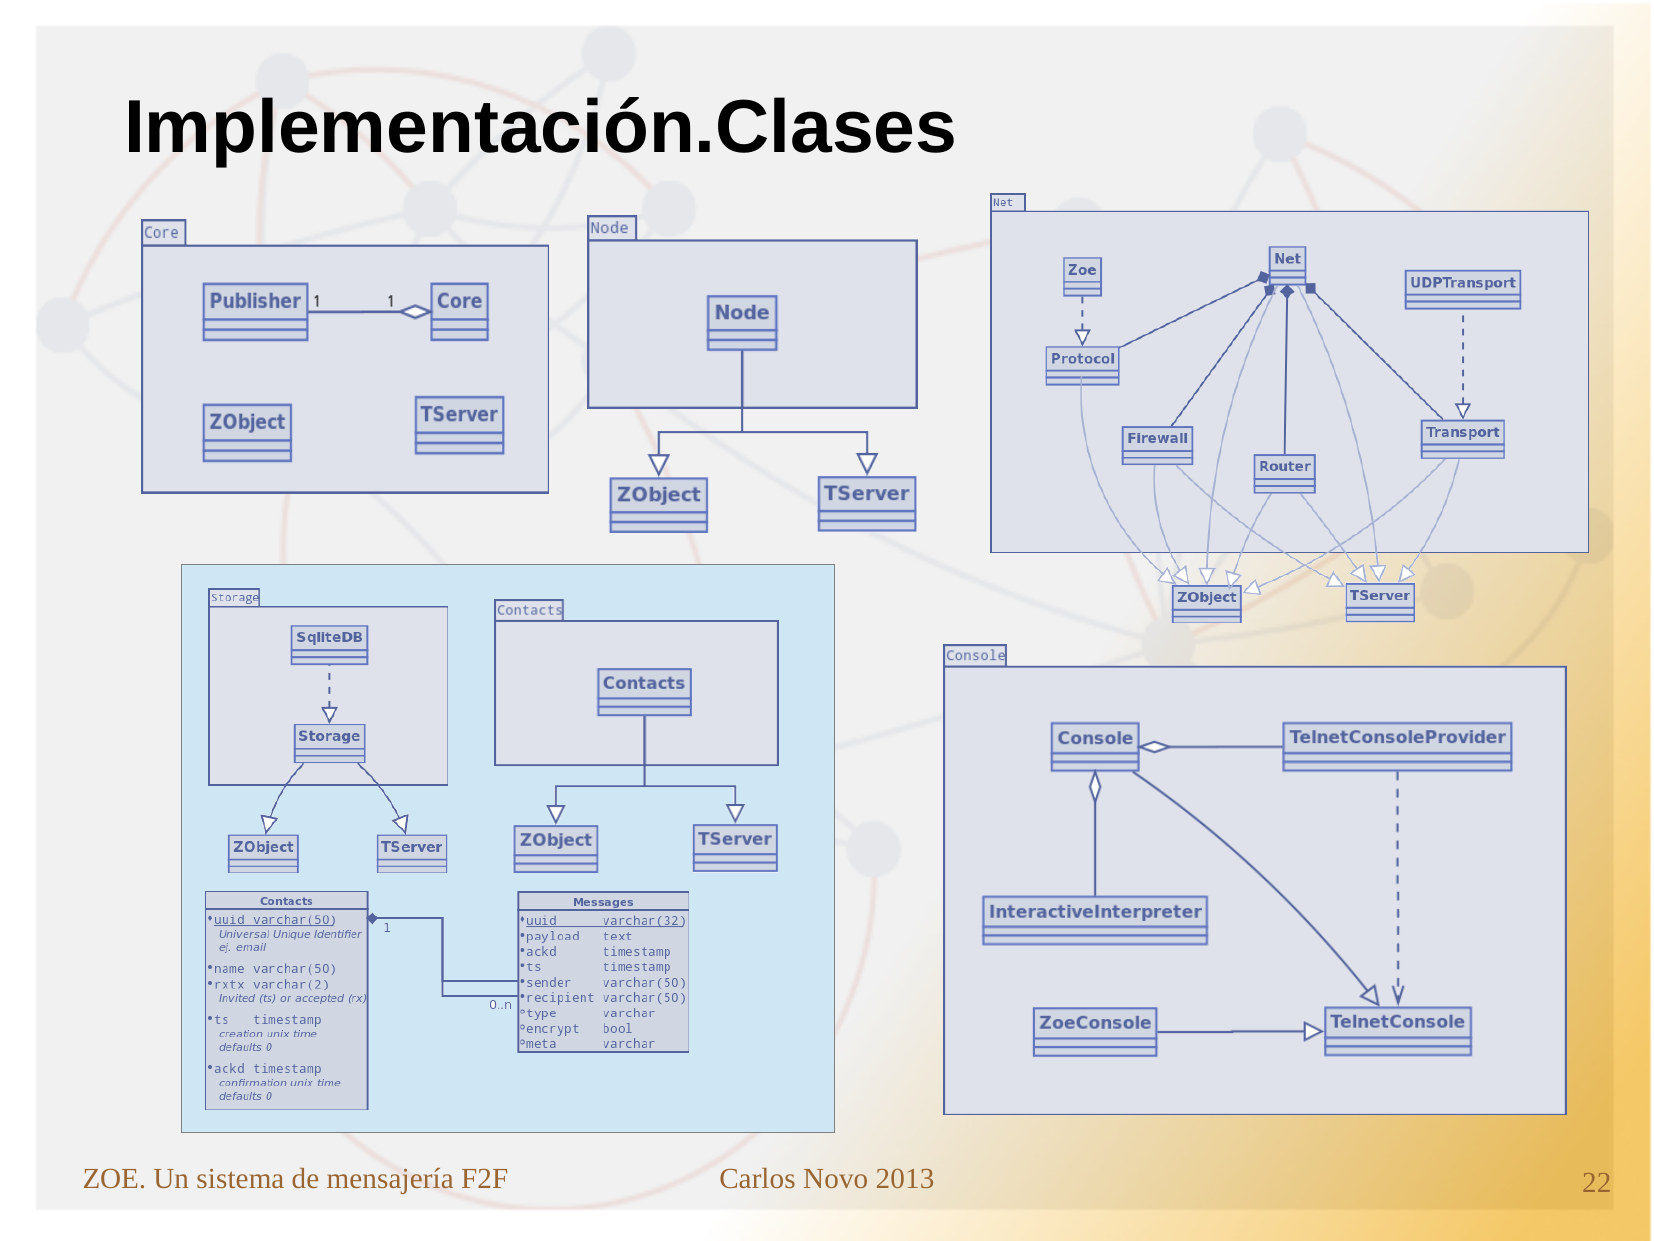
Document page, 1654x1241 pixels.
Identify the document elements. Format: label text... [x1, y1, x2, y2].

picture [0, 0, 1654, 1241]
text_box Implementación.Clases [103, 81, 979, 171]
text_box [181, 564, 835, 1133]
